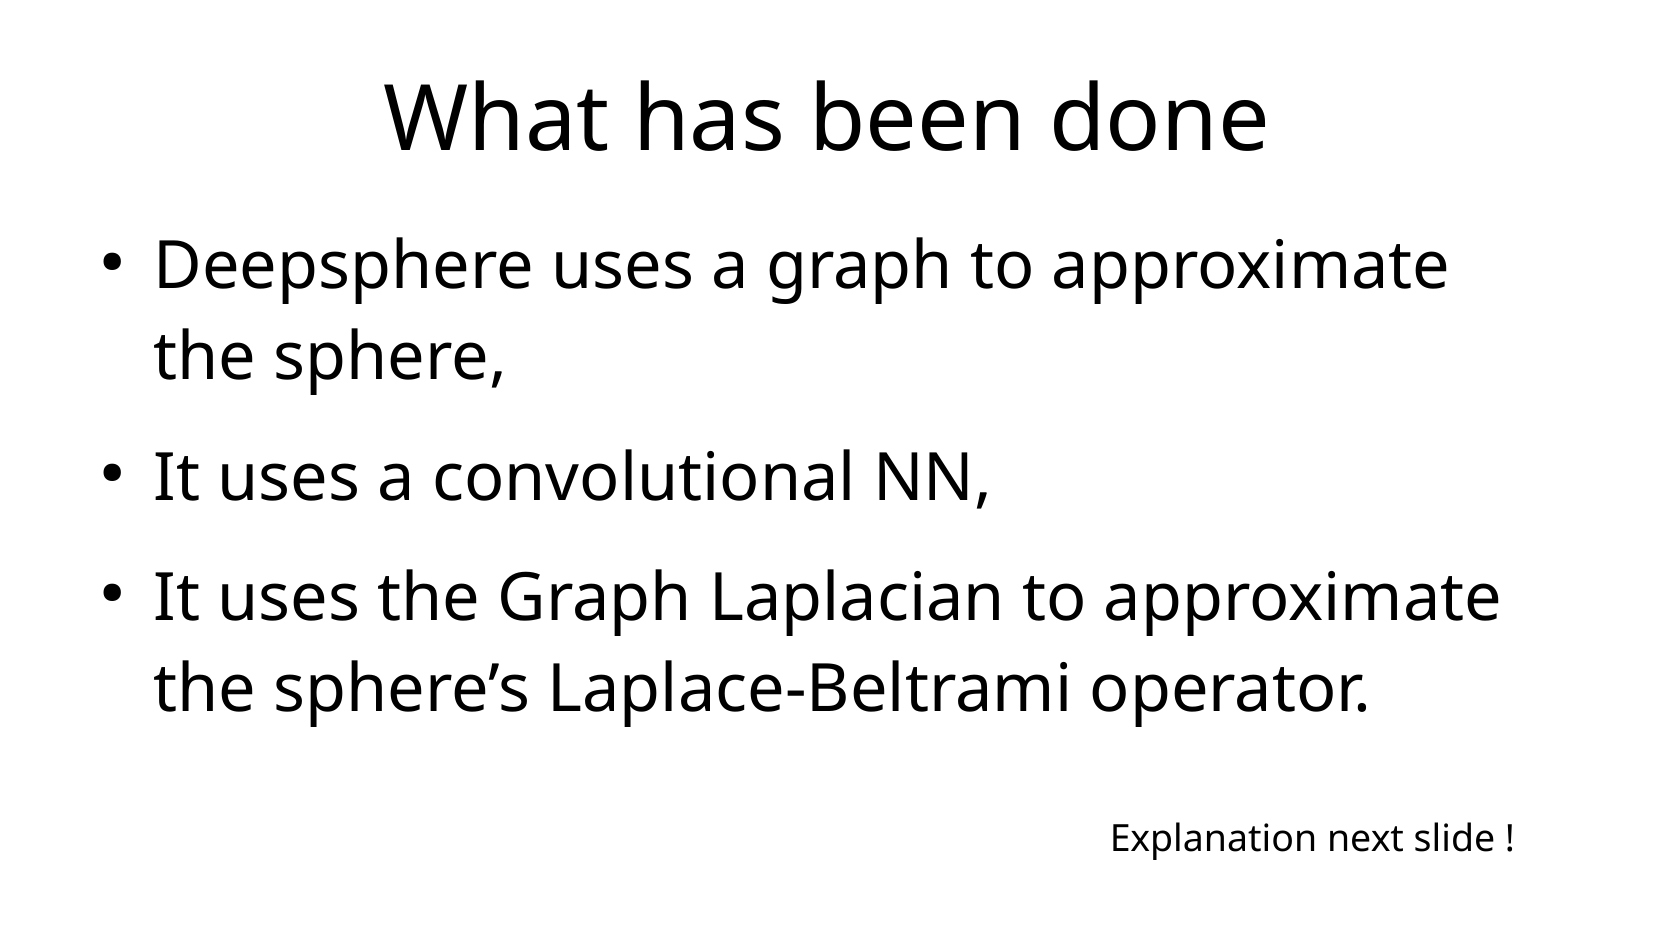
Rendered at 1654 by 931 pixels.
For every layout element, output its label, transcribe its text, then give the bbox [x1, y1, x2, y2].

text_box Explanation next slide ! [1095, 804, 1651, 922]
list Deepsphere uses a graph to approximate the sphere, It uses a convolutional NN, It uses the Graph Laplacian to approximate the sphere’s Laplace-Beltrami operator. [82, 217, 1571, 758]
title What has been done [82, 37, 1571, 193]
